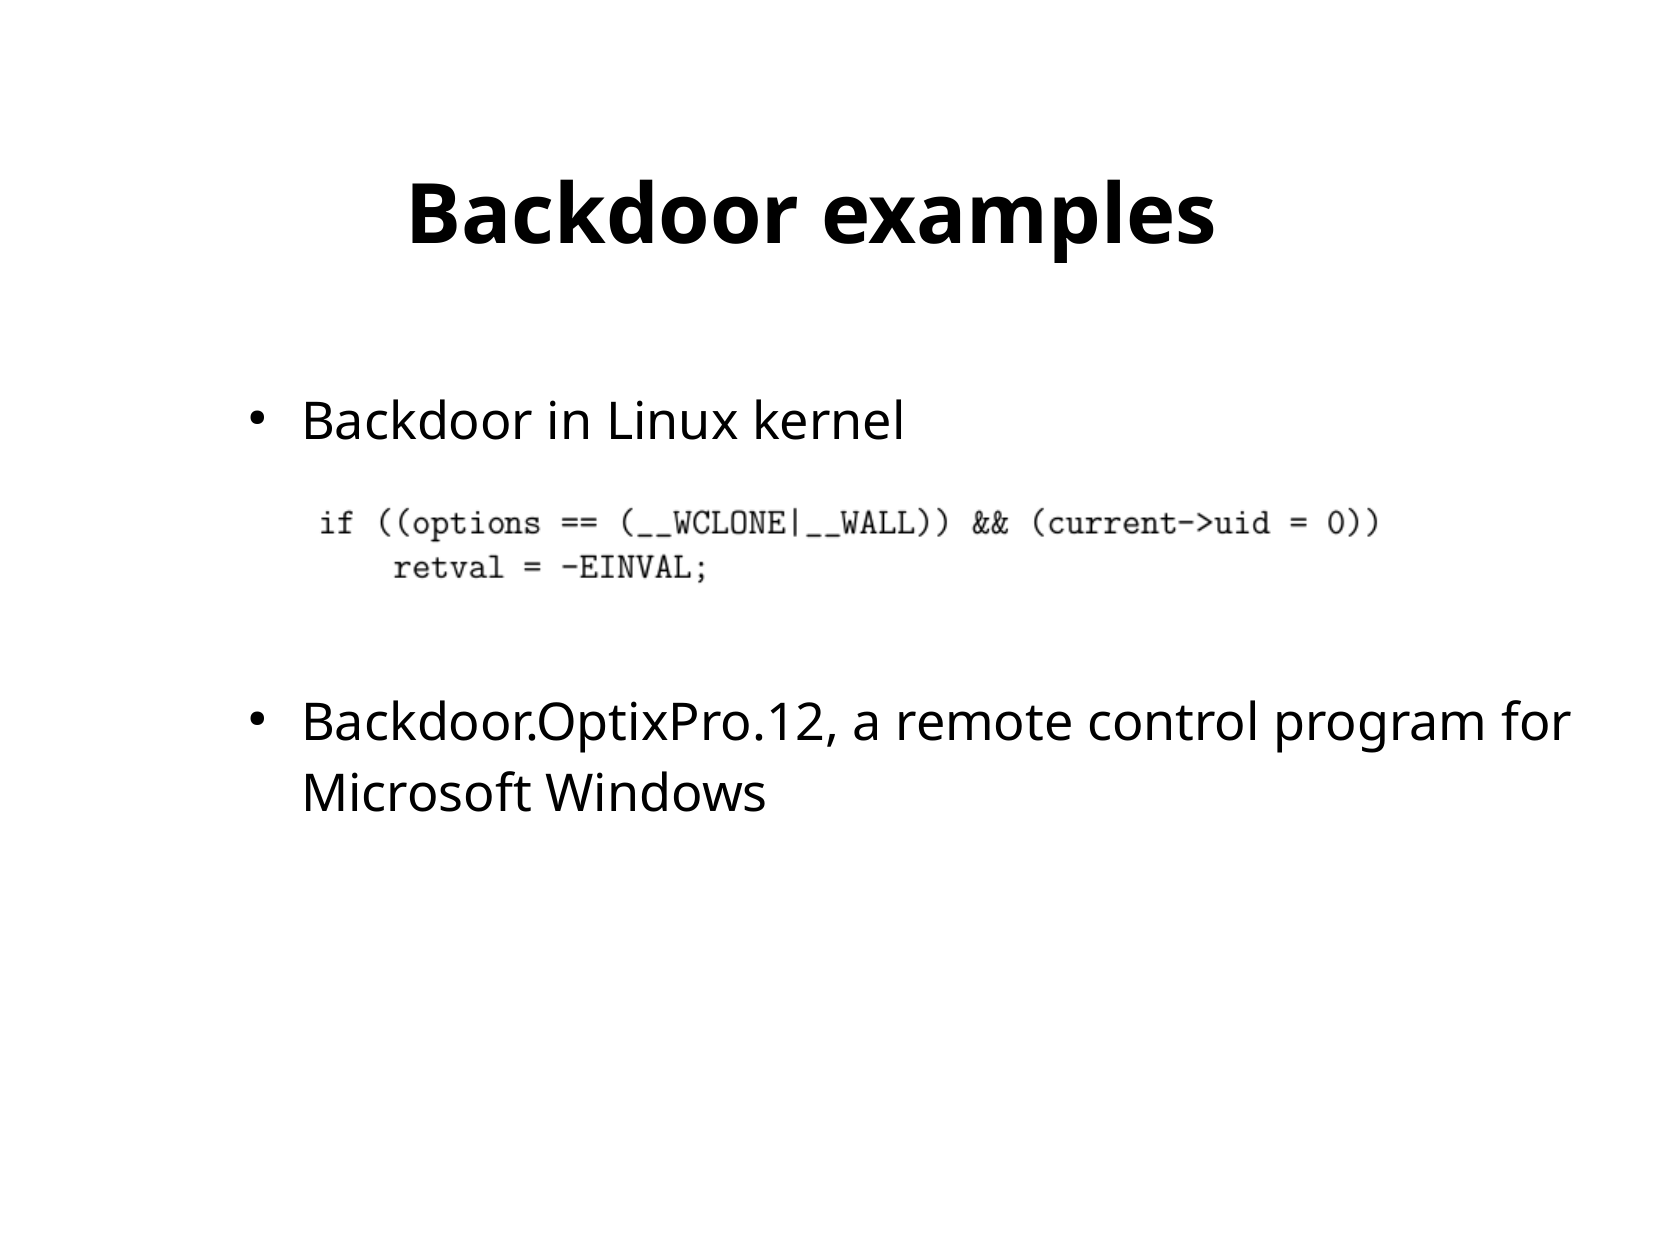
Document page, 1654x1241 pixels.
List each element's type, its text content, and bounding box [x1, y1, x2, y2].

picture [295, 491, 1410, 597]
text_box Backdoor examples [59, 147, 1565, 263]
list Backdoor in Linux kernel Backdoor.OptixPro.12, a remote control program for Microsoft Windows [230, 383, 1589, 1114]
